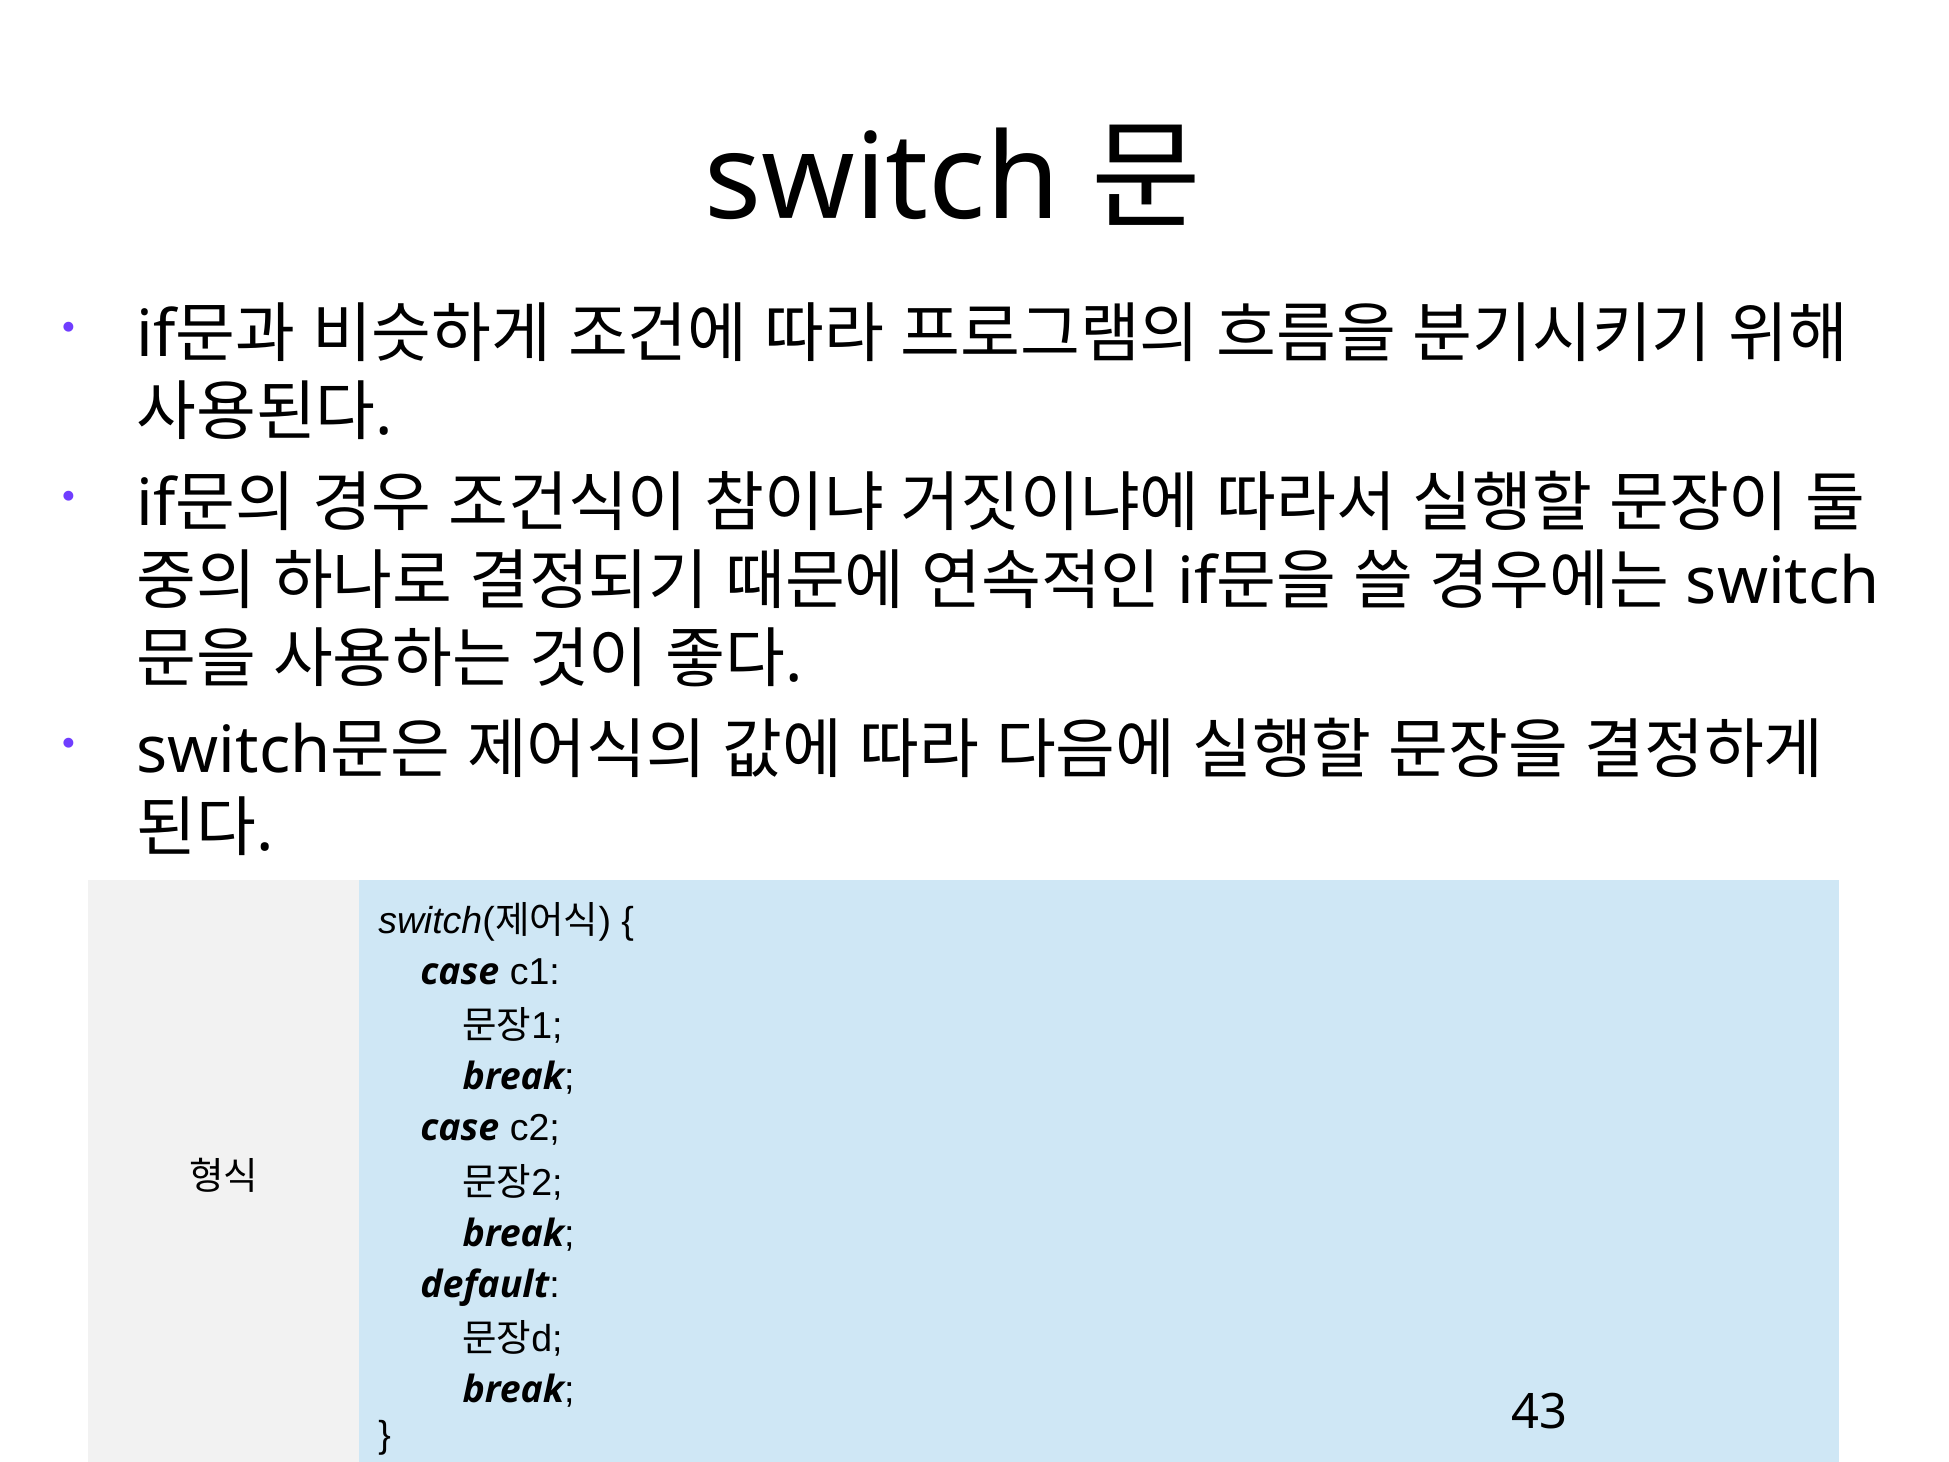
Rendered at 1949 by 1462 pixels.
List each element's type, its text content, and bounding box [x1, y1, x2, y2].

title switch 문 [156, 92, 1749, 255]
table_header 형식 [88, 880, 359, 1462]
slide_number <숫자> [1496, 1372, 1899, 1462]
table_header switch(제어식) { case c1: 문장1; break; case c2; 문장2; break; default: 문장d; break; } [359, 880, 1839, 1462]
list if문과 비슷하게 조건에 따라 프로그램의 흐름을 분기시키기 위해 사용된다. if문의 경우 조건식이 참이냐 거짓이냐에 따라서 실행할 문장이 둘 중의 하나로 결정되기 때문에 연속적인 if문을 쓸 경우에는 switch문을 사용하는 것이 좋다. switch문은 제어식의 값에 따라 다음에 실행할 문장을 결정하게 된다. [48, 284, 1897, 1343]
